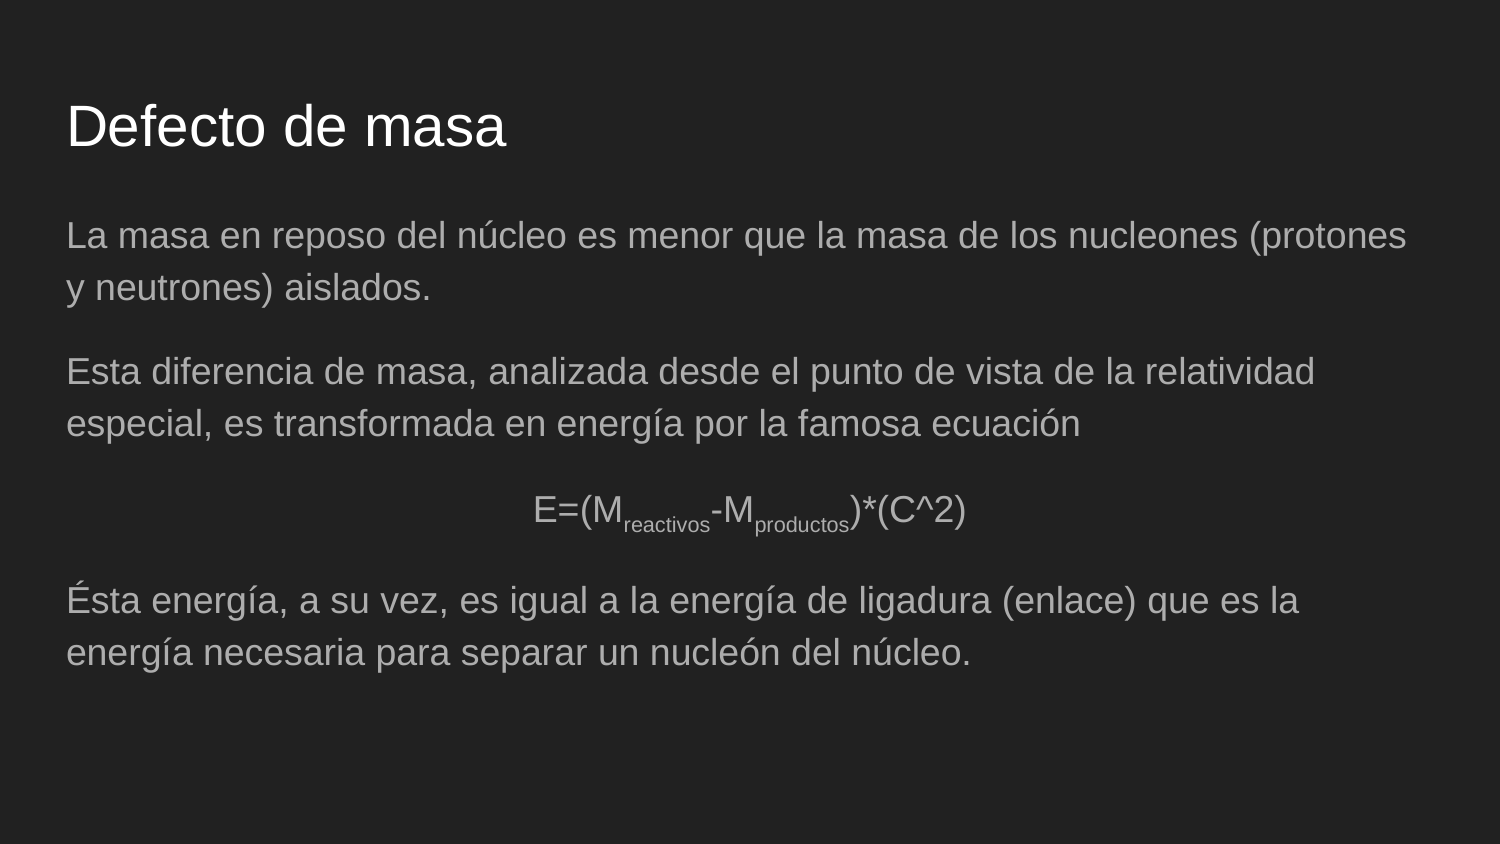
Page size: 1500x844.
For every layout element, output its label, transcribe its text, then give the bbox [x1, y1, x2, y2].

title Defecto de masa [51, 72, 1449, 167]
list La masa en reposo del núcleo es menor que la masa de los nucleones (protones y neutrones) aislados. Esta diferencia de masa, analizada desde el punto de vista de la relatividad especial, es transformada en energía por la famosa ecuación E=(Mreactivos-Mproductos)*(C^2) Ésta energía, a su vez, es igual a la energía de ligadura (enlace) que es la energía necesaria para separar un nucleón del núcleo. [51, 189, 1449, 750]
